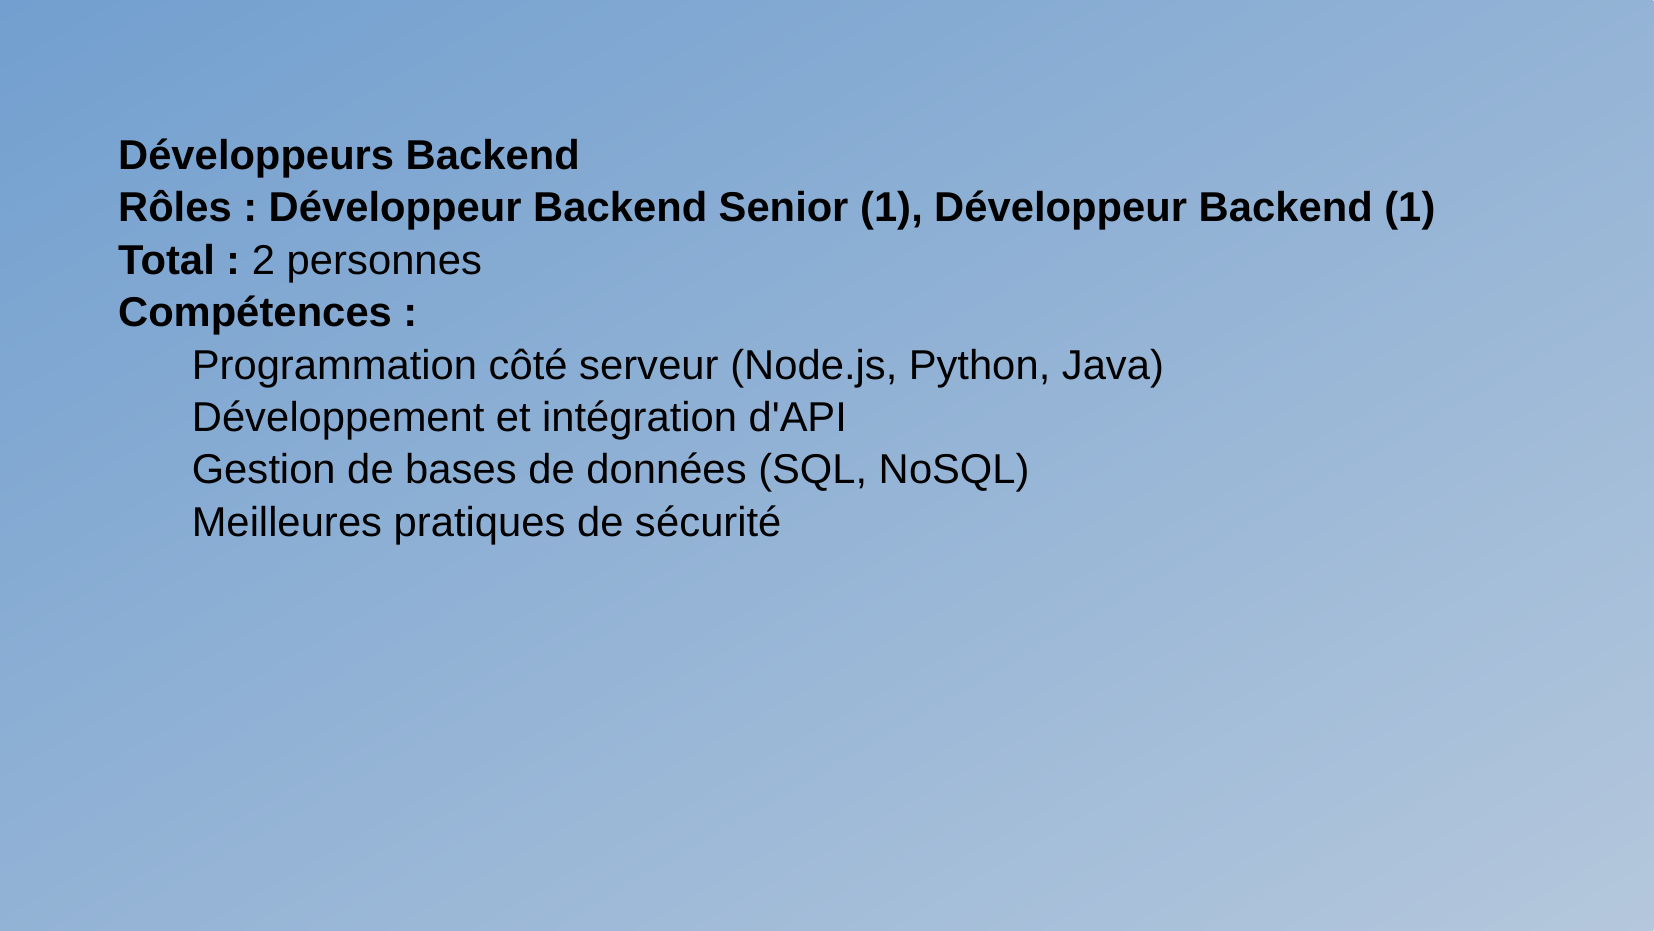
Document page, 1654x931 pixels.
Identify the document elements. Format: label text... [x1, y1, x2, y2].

list Développeurs Backend Rôles : Développeur Backend Senior (1), Développeur Backend (1) Total : 2 personnes Compétences : Programmation côté serveur (Node.js, Python, Java) Développement et intégration d'API Gestion de bases de données (SQL, NoSQL) Meilleures pratiques de sécurité [118, 0, 1607, 827]
